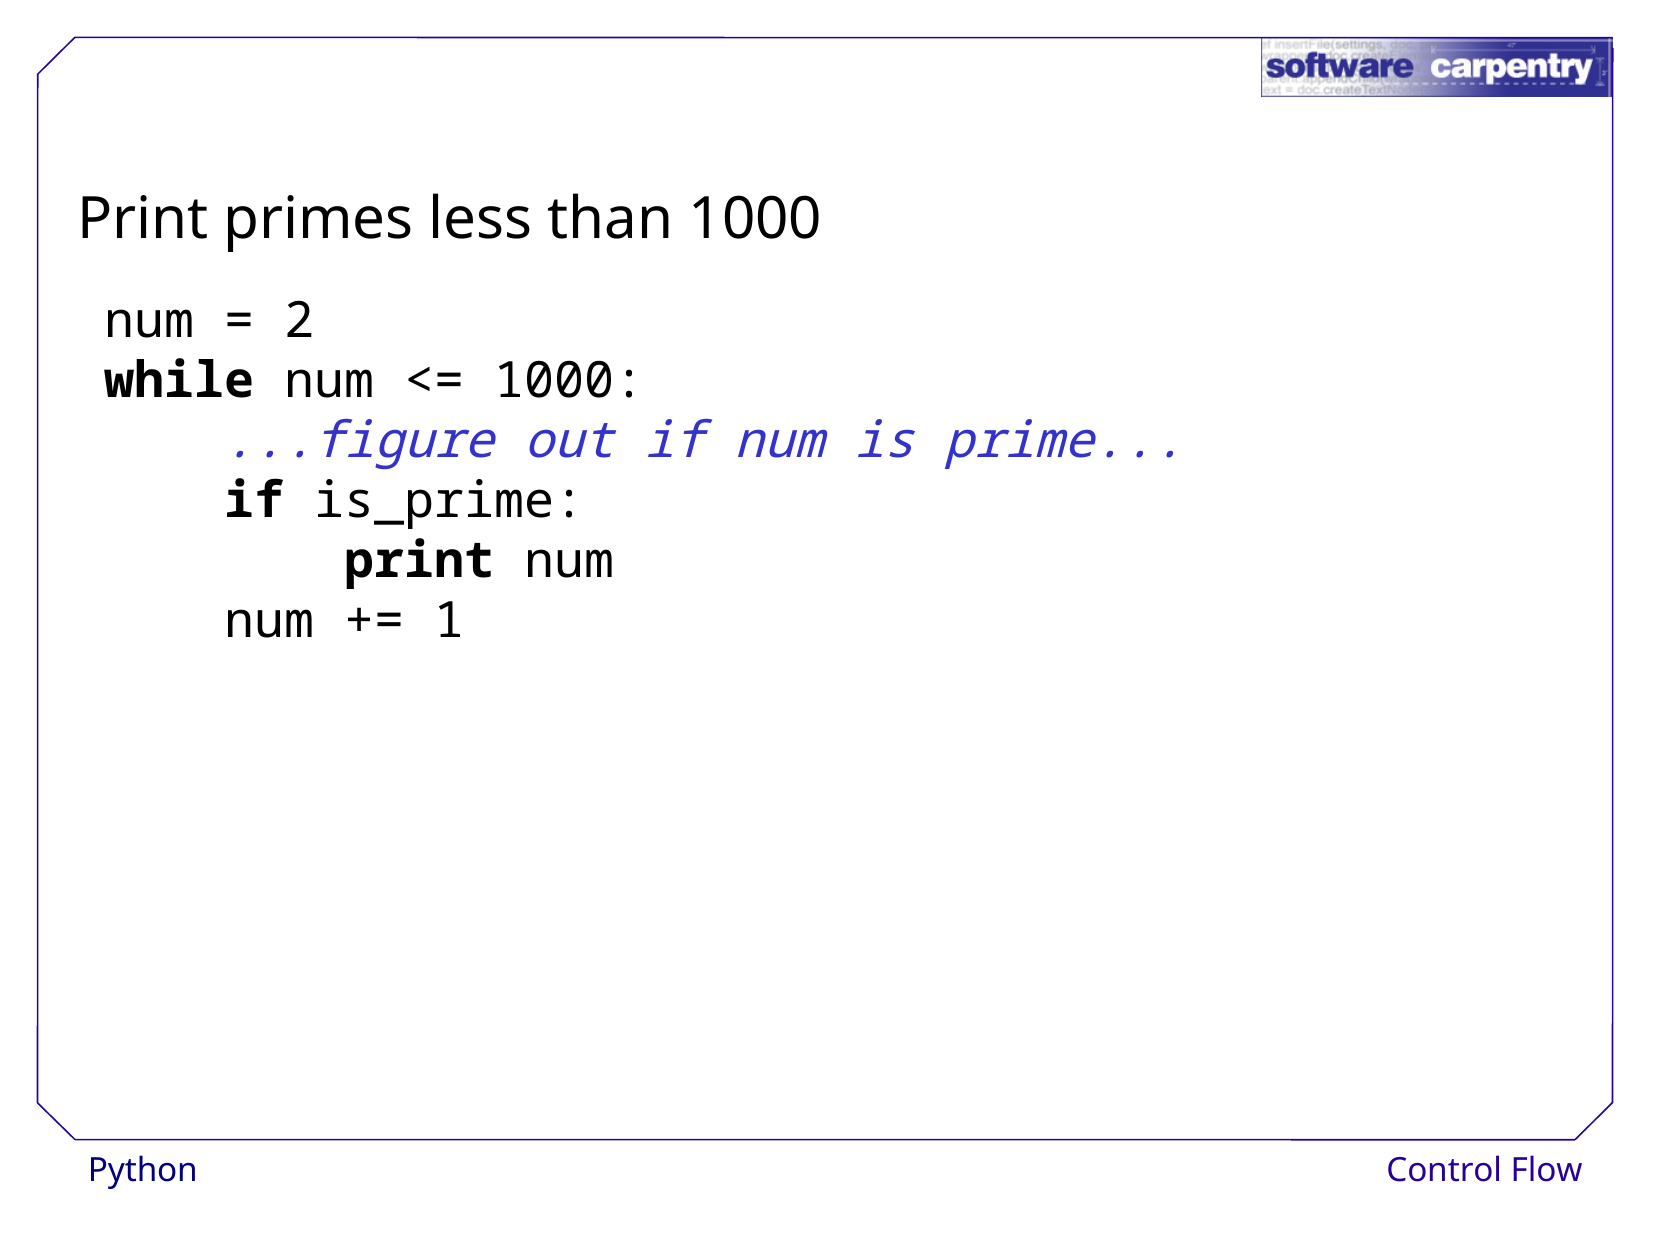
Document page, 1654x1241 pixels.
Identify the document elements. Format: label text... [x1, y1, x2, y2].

picture [1261, 39, 1613, 97]
text_box Print primes less than 1000 [62, 138, 987, 259]
text_box num = 2 while num <= 1000: ...figure out if num is prime... if is_prime: print num num += 1 [89, 279, 1512, 980]
